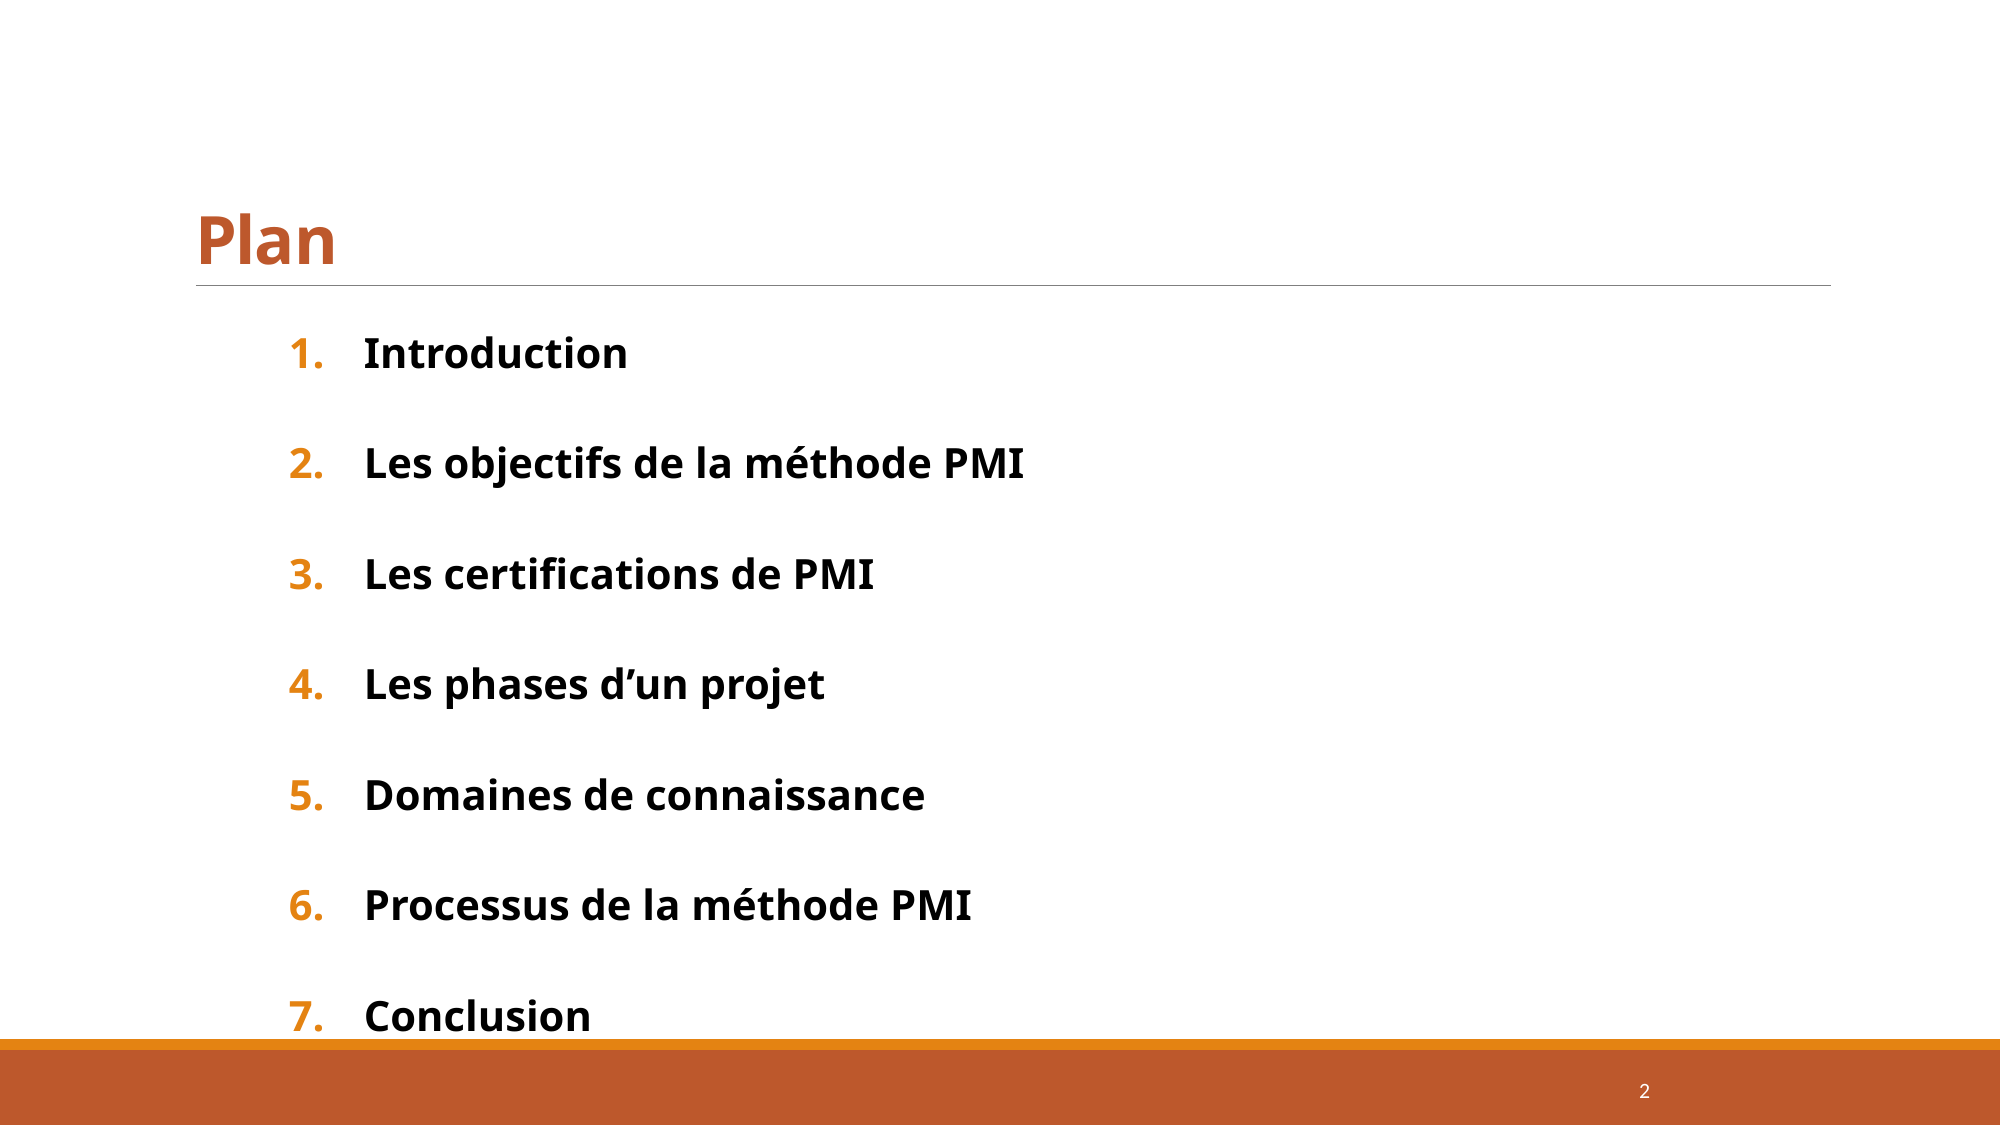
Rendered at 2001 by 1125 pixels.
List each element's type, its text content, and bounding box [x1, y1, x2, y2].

text_box [1624, 1059, 1840, 1120]
title Plan [180, 47, 1831, 287]
list Introduction Les objectifs de la méthode PMI Les certifications de PMI Les phases d’un projet Domaines de connaissance Processus de la méthode PMI Conclusion [180, 287, 1854, 1078]
